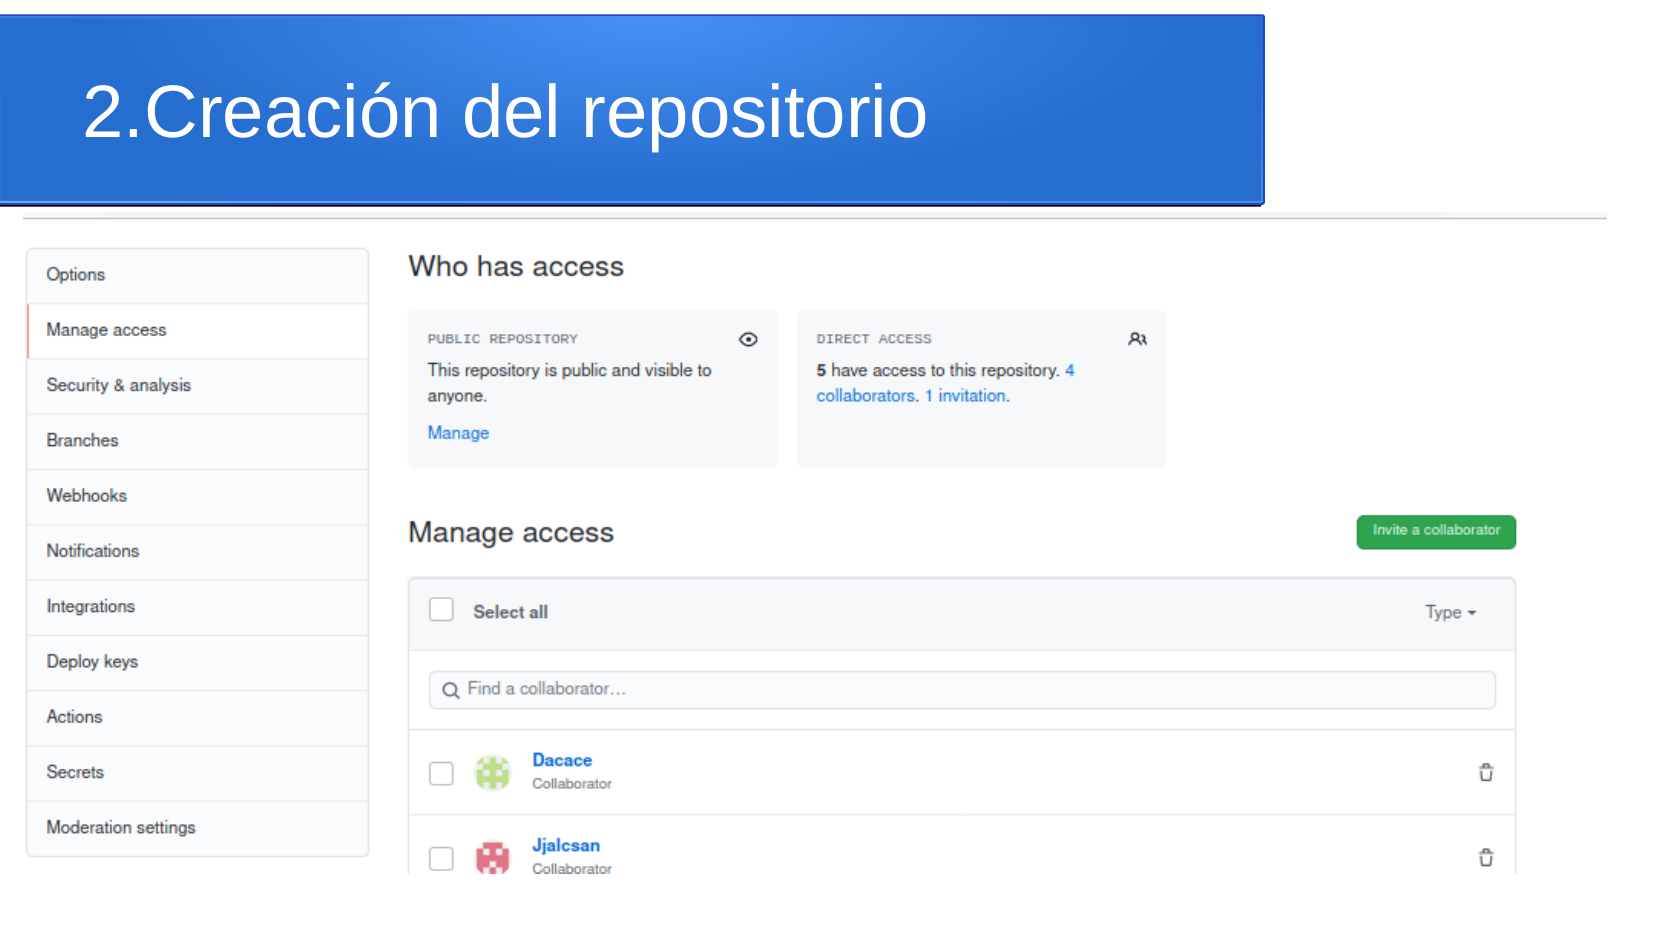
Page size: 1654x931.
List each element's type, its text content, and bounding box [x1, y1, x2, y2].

picture [23, 212, 1607, 875]
title 2.Creación del repositorio [82, 35, 1235, 189]
